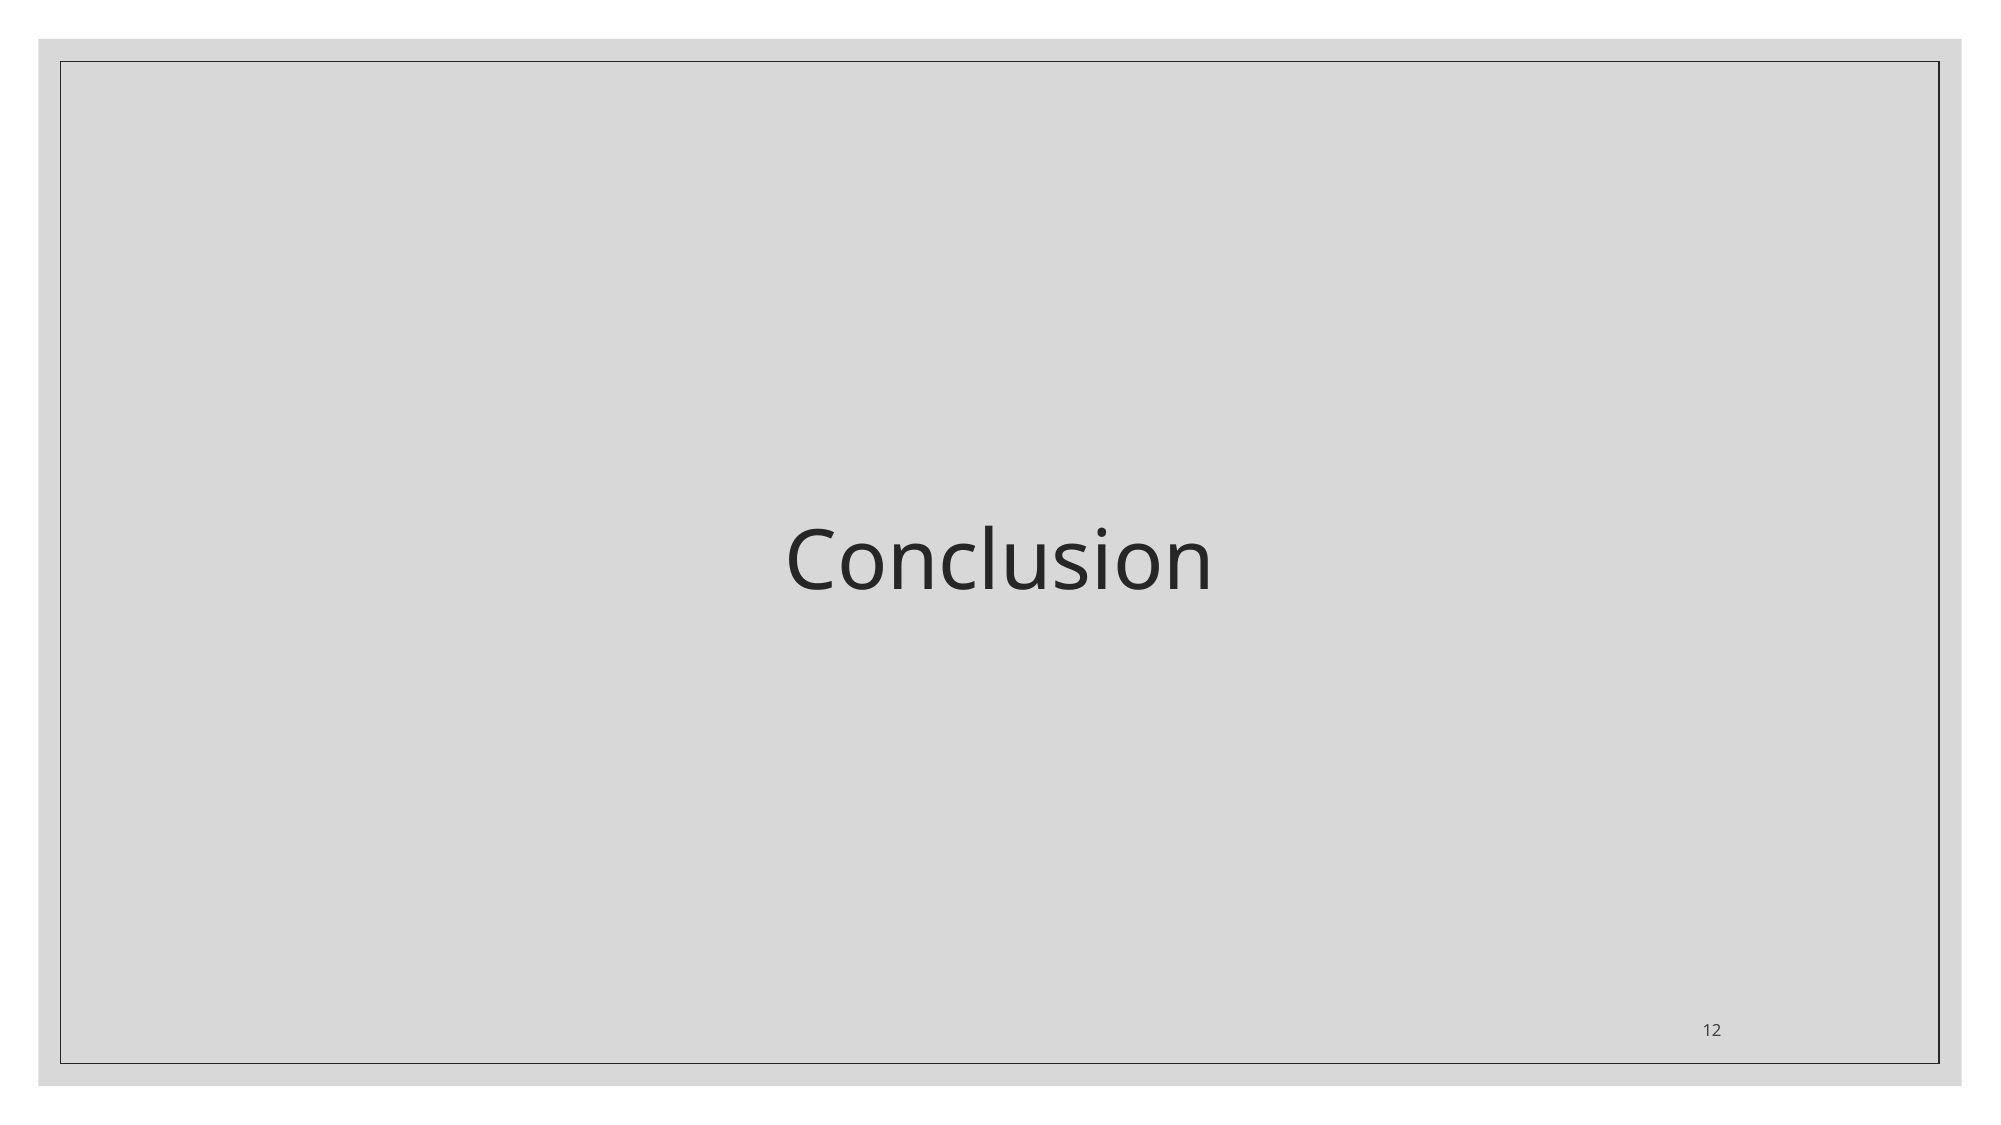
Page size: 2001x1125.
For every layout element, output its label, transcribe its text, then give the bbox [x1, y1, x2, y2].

text_box [1687, 990, 1825, 1051]
title Conclusion [174, 450, 1825, 676]
